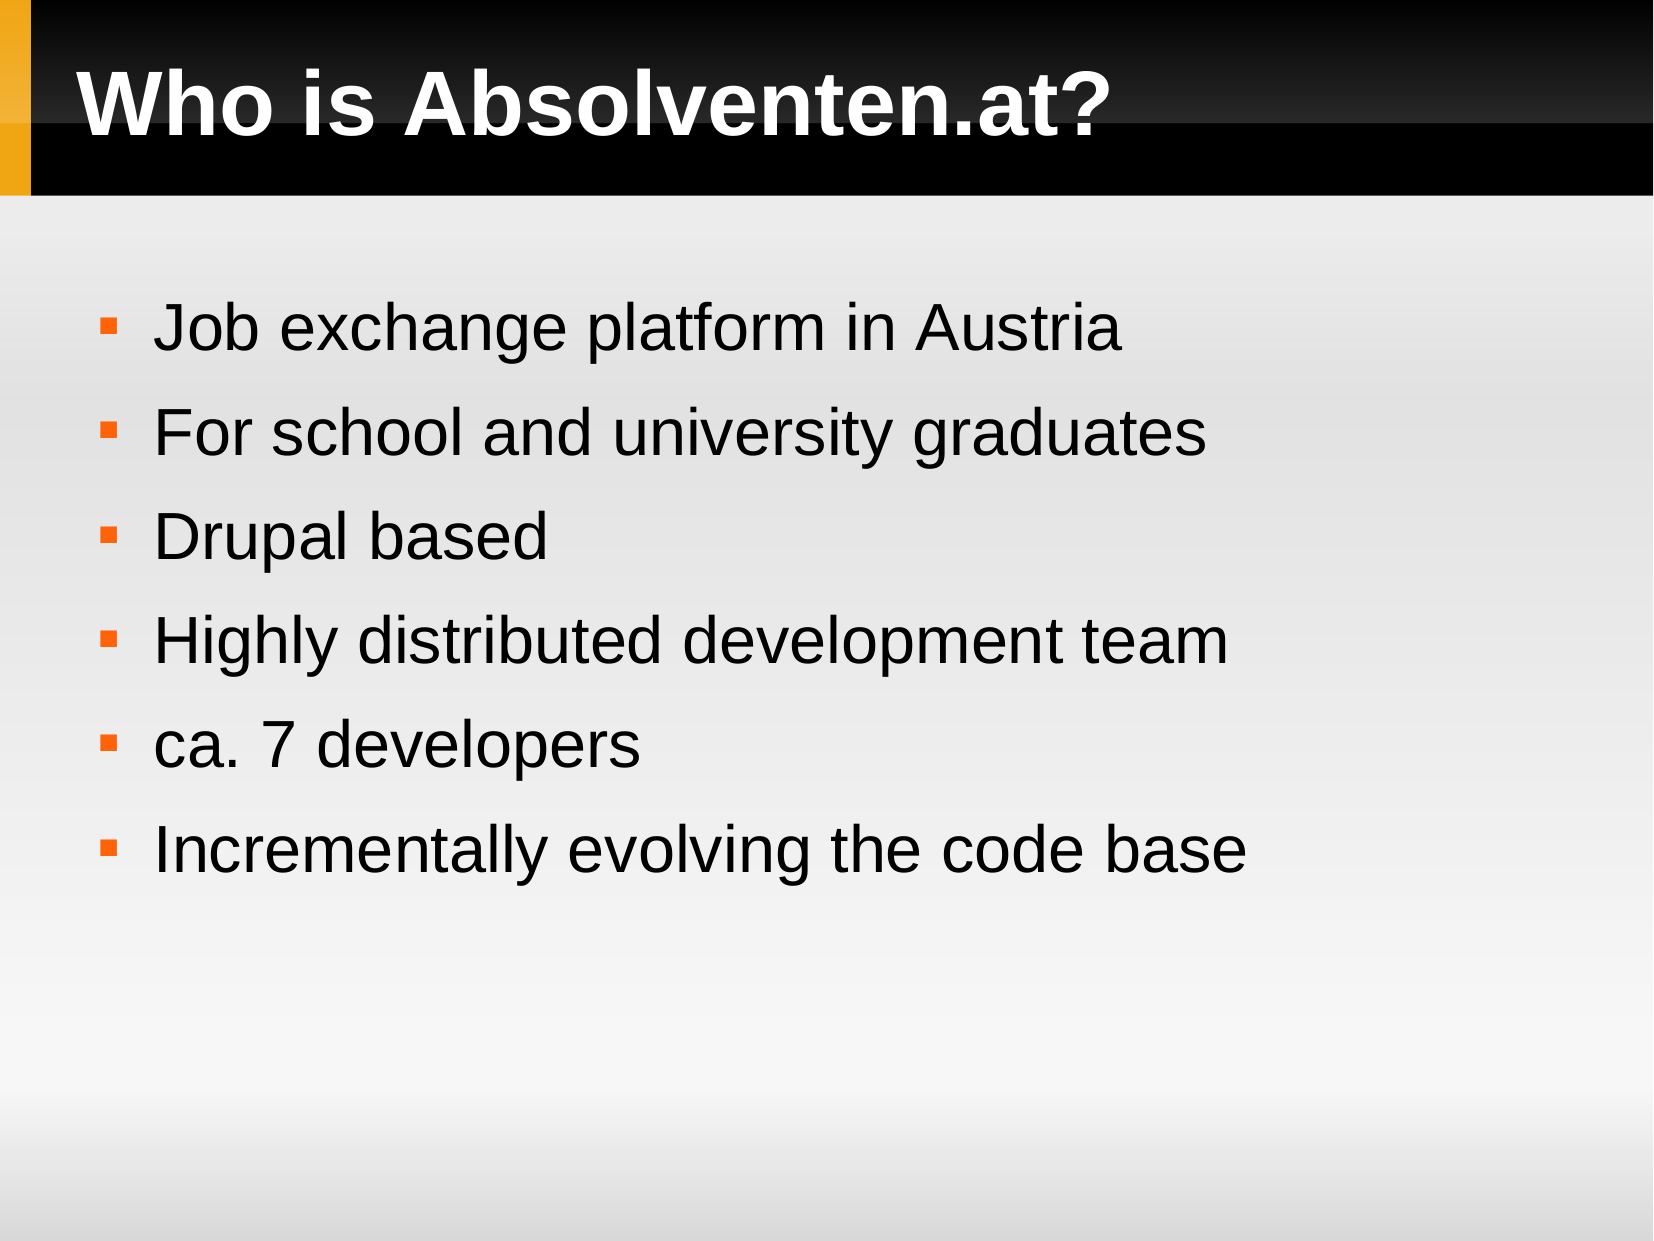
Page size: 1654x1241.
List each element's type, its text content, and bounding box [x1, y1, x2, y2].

list Job exchange platform in Austria For school and university graduates Drupal based Highly distributed development team ca. 7 developers Incrementally evolving the code base [82, 290, 1571, 1095]
title Who is Absolventen.at? [76, 0, 1565, 208]
picture [0, 0, 1654, 1241]
